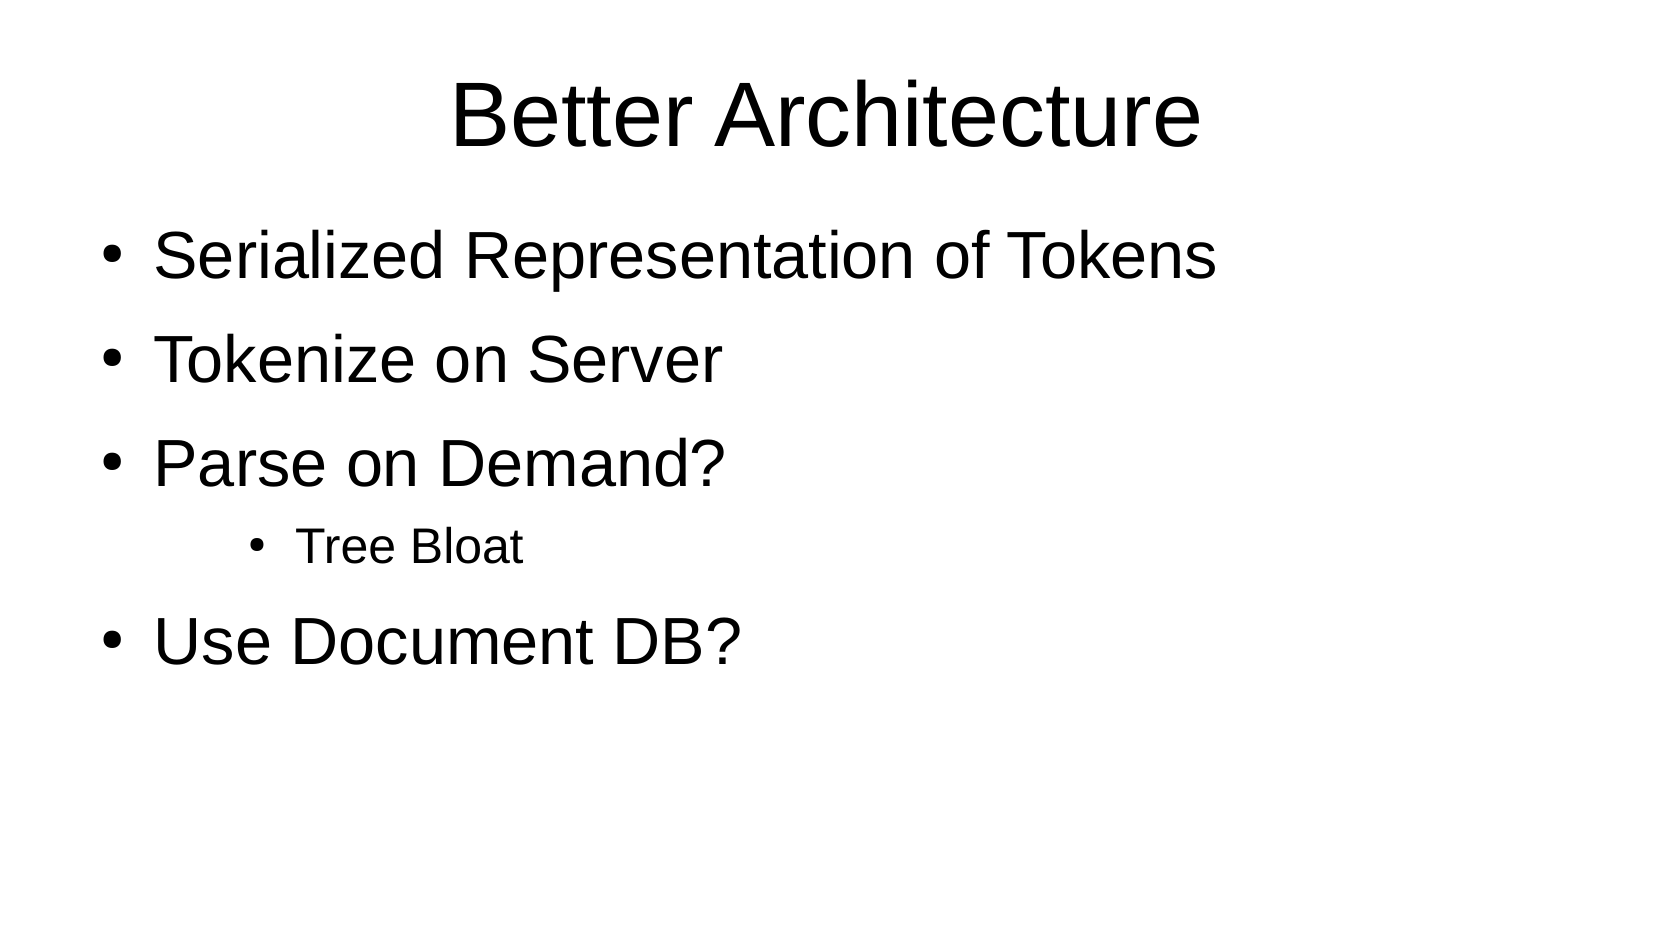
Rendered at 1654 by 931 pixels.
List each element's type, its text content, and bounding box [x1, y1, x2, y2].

title Better Architecture [82, 37, 1571, 193]
list Serialized Representation of Tokens Tokenize on Server Parse on Demand? Tree Bloat Use Document DB? [82, 217, 1571, 758]
